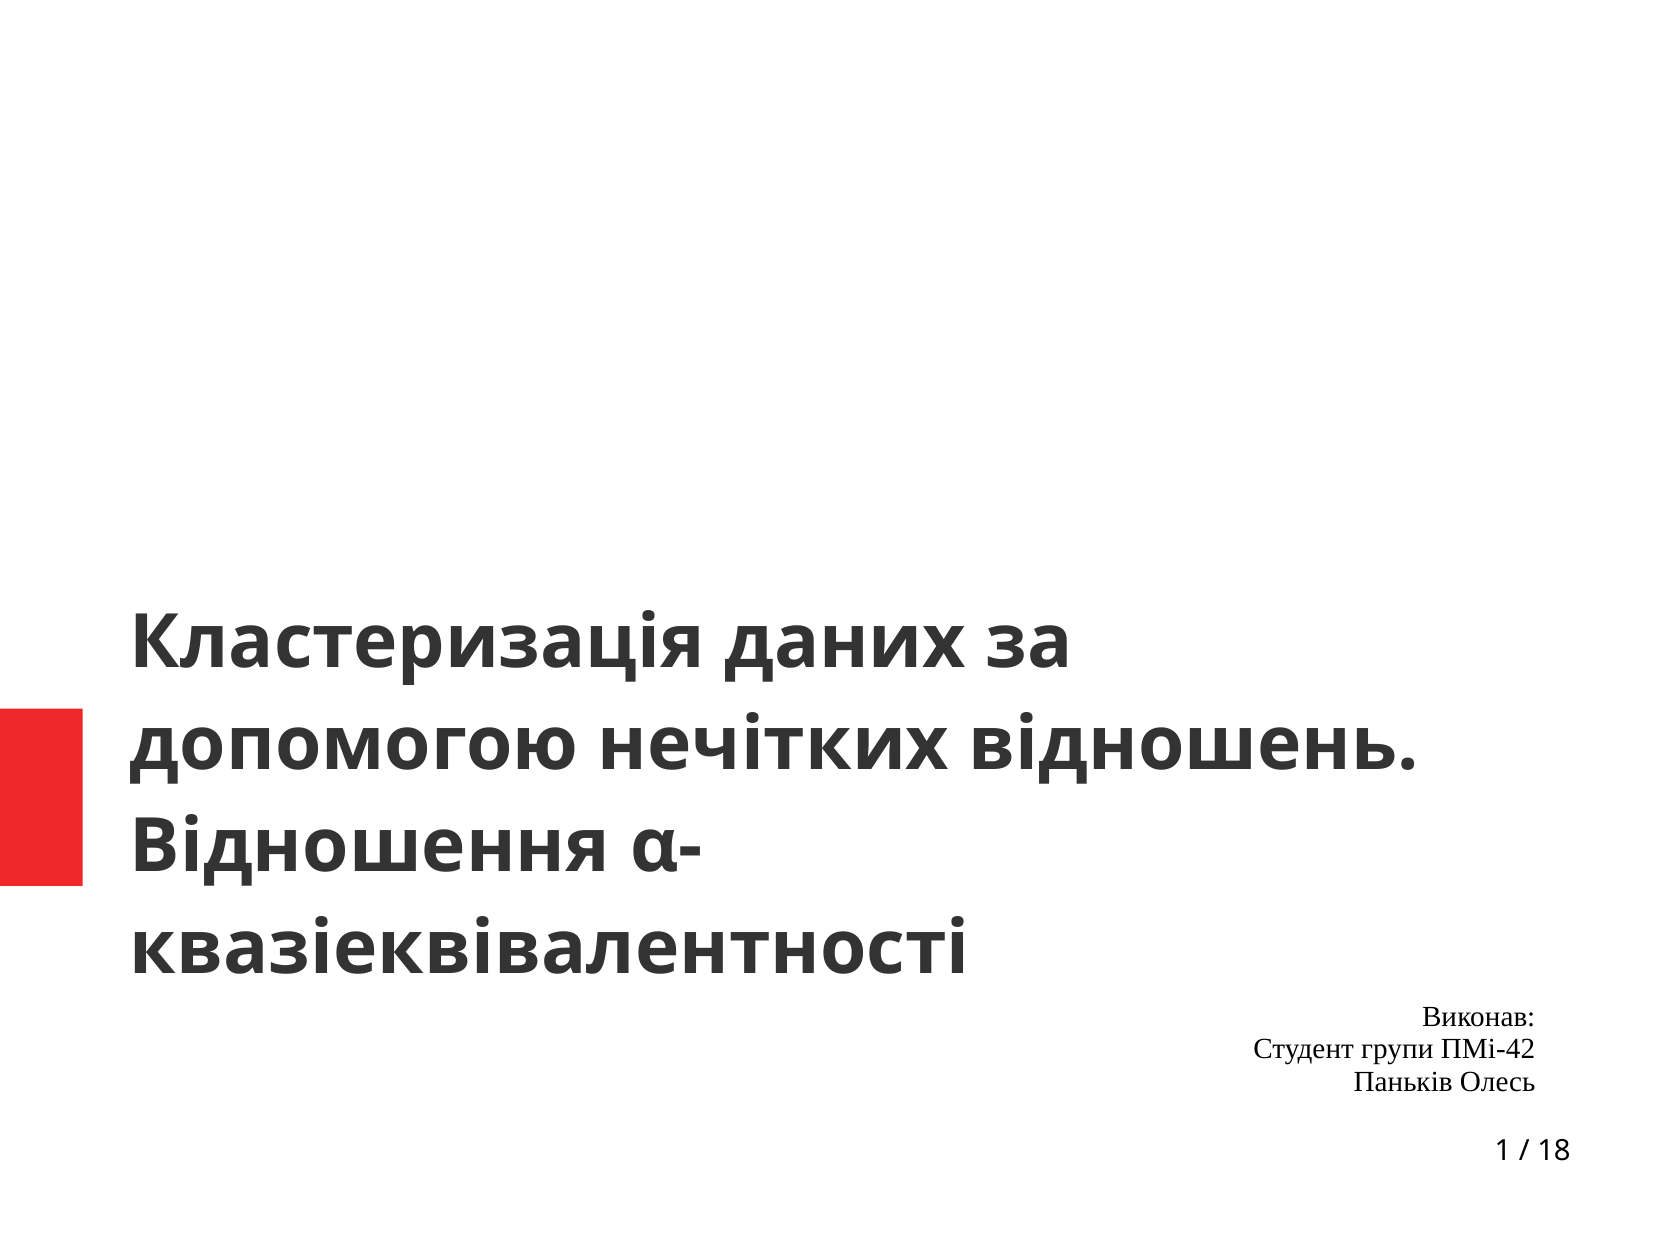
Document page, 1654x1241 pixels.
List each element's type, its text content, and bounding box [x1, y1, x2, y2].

title Кластеризація даних за допомогою нечітких відношень. Відношення α-квазіеквівалентності [129, 616, 1536, 966]
subtitle Виконав: Студент групи ПМі-42 Паньків Олесь [129, 968, 1536, 1130]
